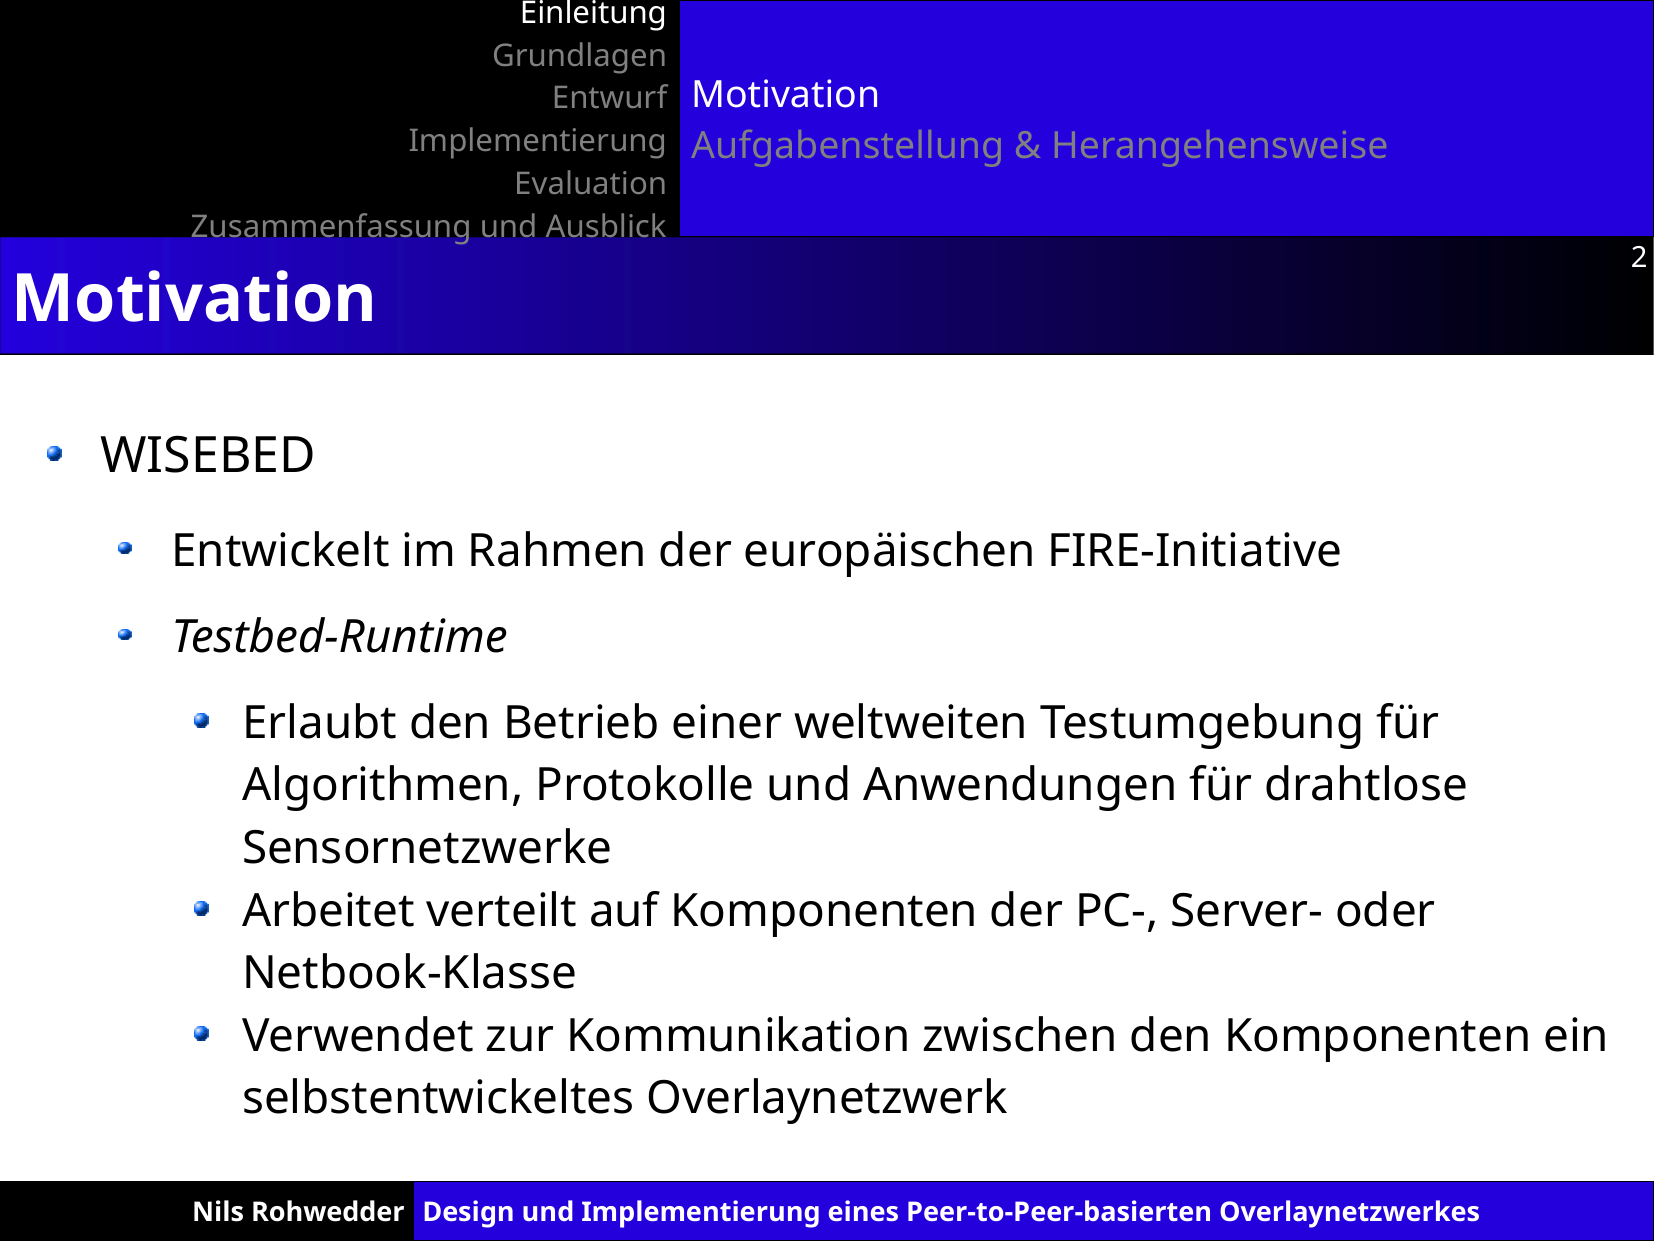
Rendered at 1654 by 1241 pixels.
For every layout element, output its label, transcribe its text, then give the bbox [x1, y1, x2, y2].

title Motivation [11, 236, 1388, 355]
picture [1388, 237, 1654, 355]
list WISEBED Entwickelt im Rahmen der europäischen FIRE-Initiative Testbed-Runtime Erlaubt den Betrieb einer weltweiten Testumgebung für Algorithmen, Protokolle und Anwendungen für drahtlose Sensornetzwerke Arbeitet verteilt auf Komponenten der PC-, Server- oder Netbook-Klasse Verwendet zur Kommunikation zwischen den Komponenten ein selbstentwickeltes Overlaynetzwerk [29, 419, 1625, 1075]
picture [0, 237, 11, 355]
